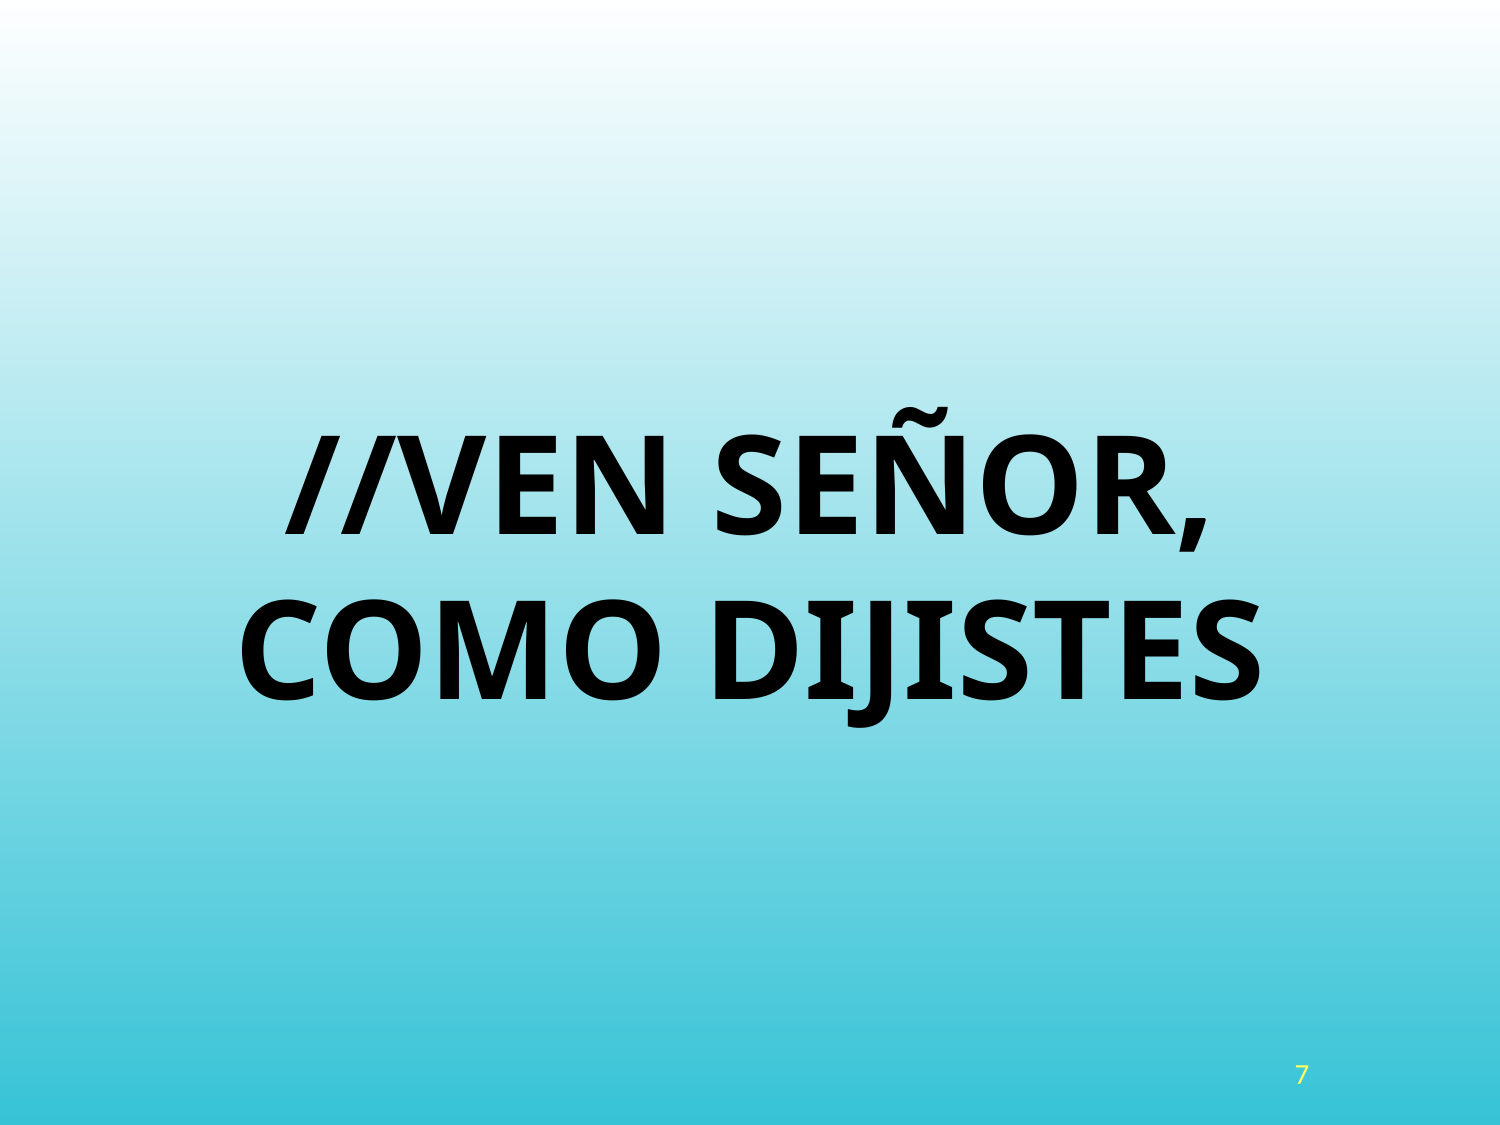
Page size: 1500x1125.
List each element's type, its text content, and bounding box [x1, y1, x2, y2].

title //VEN SEÑOR, COMO DIJISTES [75, 468, 1426, 657]
text_box <número> [974, 1042, 1325, 1103]
